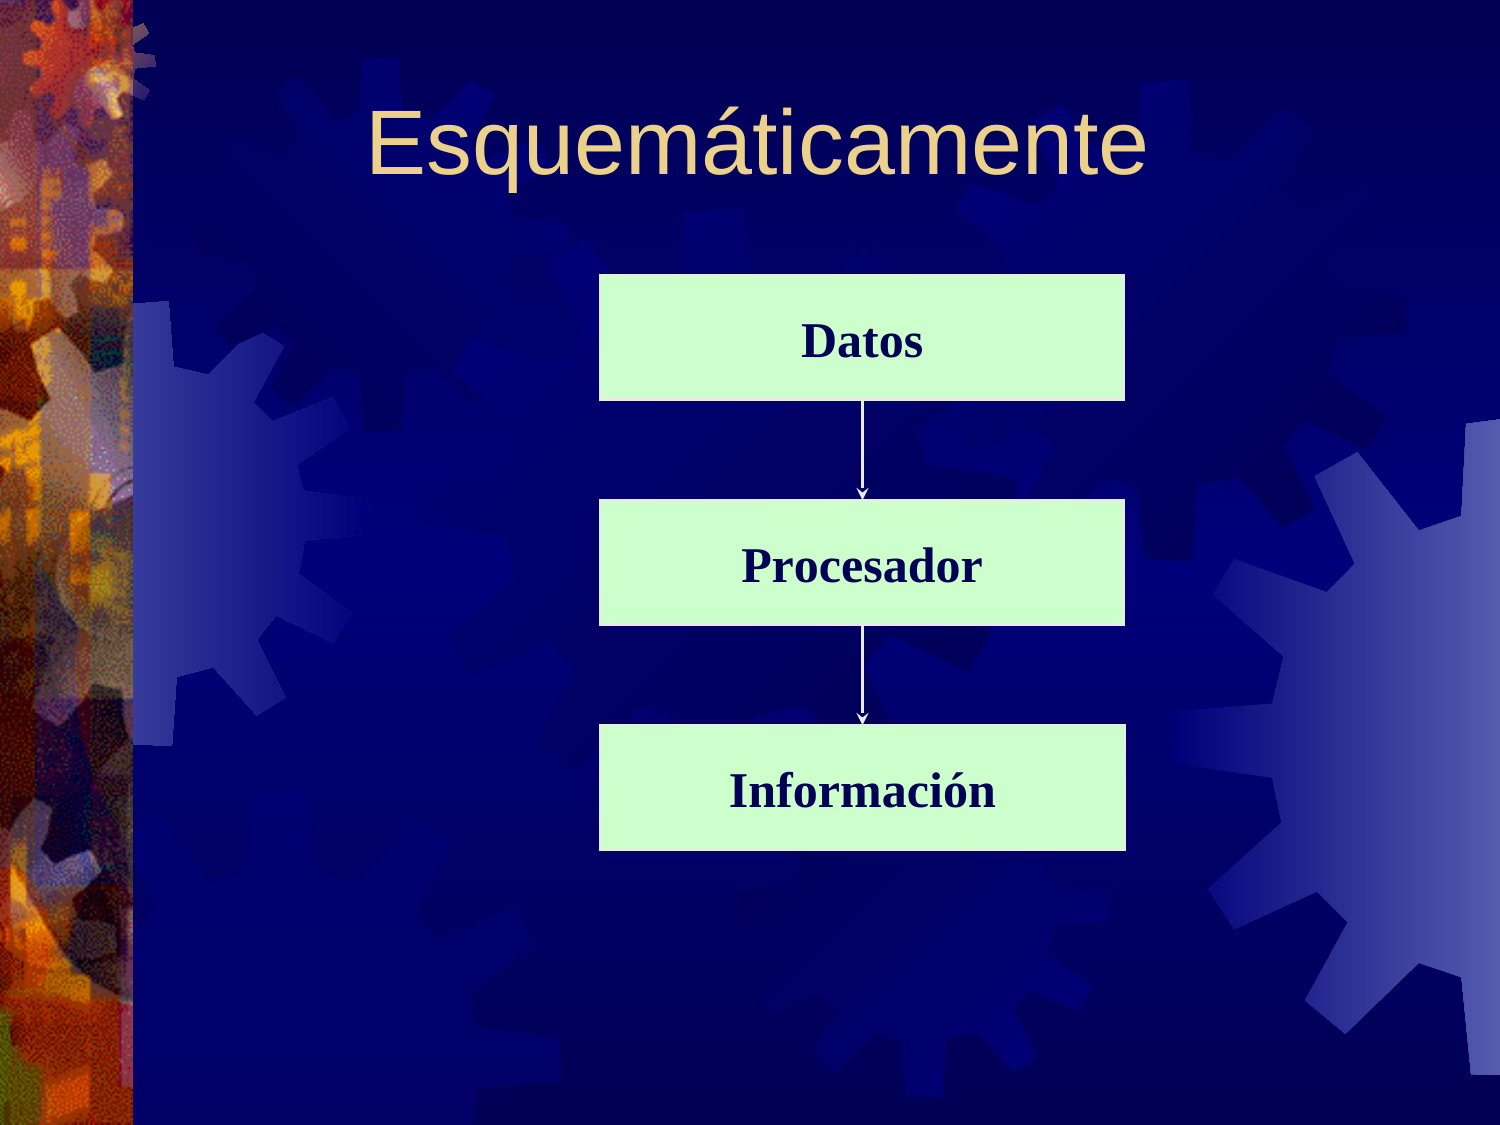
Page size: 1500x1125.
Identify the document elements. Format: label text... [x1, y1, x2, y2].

title Esquemáticamente [350, 74, 1355, 200]
text_box Datos [599, 275, 1125, 400]
text_box Procesador [599, 500, 1125, 625]
text_box Información [600, 725, 1125, 850]
picture [0, 0, 133, 1125]
